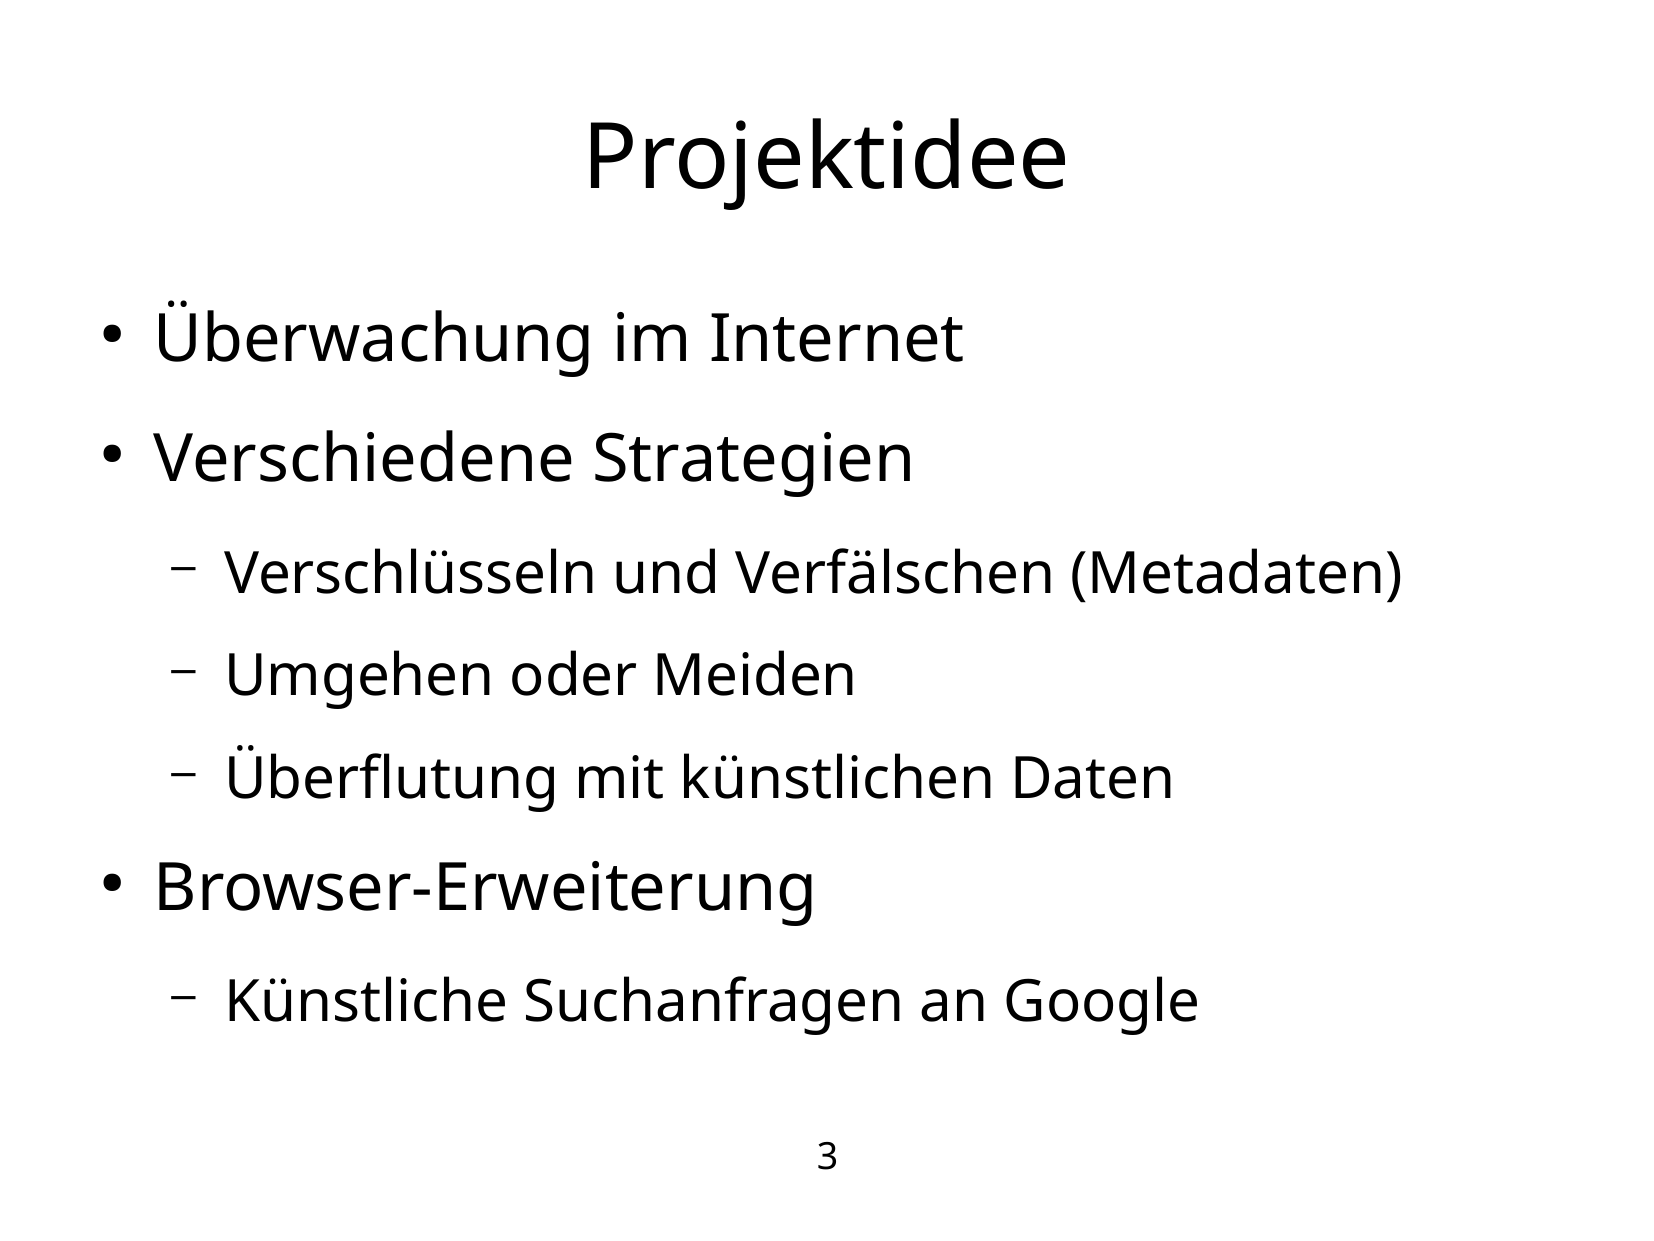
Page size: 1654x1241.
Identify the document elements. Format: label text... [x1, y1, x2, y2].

title Projektidee [82, 49, 1571, 257]
list Überwachung im Internet Verschiedene Strategien Verschlüsseln und Verfälschen (Metadaten) Umgehen oder Meiden Überflutung mit künstlichen Daten Browser-Erweiterung Künstliche Suchanfragen an Google [82, 290, 1571, 1096]
